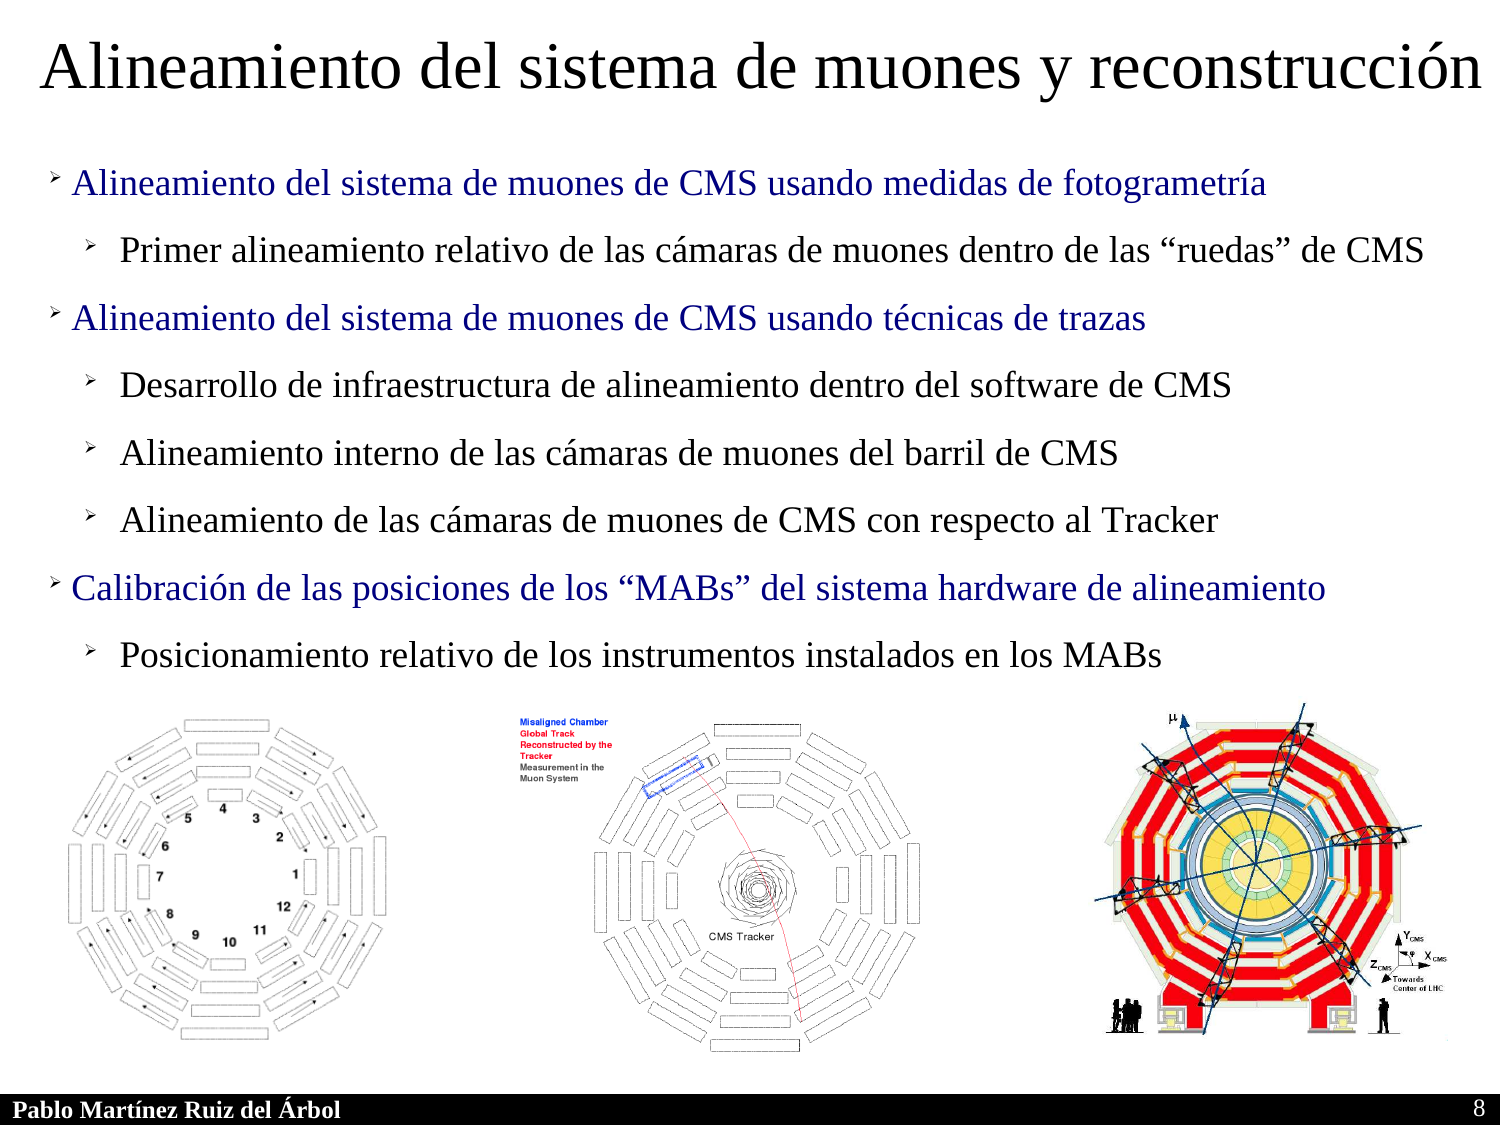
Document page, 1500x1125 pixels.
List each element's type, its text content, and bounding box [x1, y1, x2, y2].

picture [33, 704, 408, 1051]
picture [511, 704, 934, 1066]
picture [1088, 696, 1448, 1041]
text_box Alineamiento del sistema de muones y reconstrucción [10, 12, 1500, 121]
text_box Alineamiento del sistema de muones de CMS usando medidas de fotogrametría Primer alineamiento relativo de las cámaras de muones dentro de las “ruedas” de CMS Alineamiento del sistema de muones de CMS usando técnicas de trazas Desarrollo de infraestructura de alineamiento dentro del software de CMS Alineamiento interno de las cámaras de muones del barril de CMS Alineamiento de las cámaras de muones de CMS con respecto al Tracker Calibración de las posiciones de los “MABs” del sistema hardware de alineamiento Posicionamiento relativo de los instrumentos instalados en los MABs [29, 122, 1500, 865]
